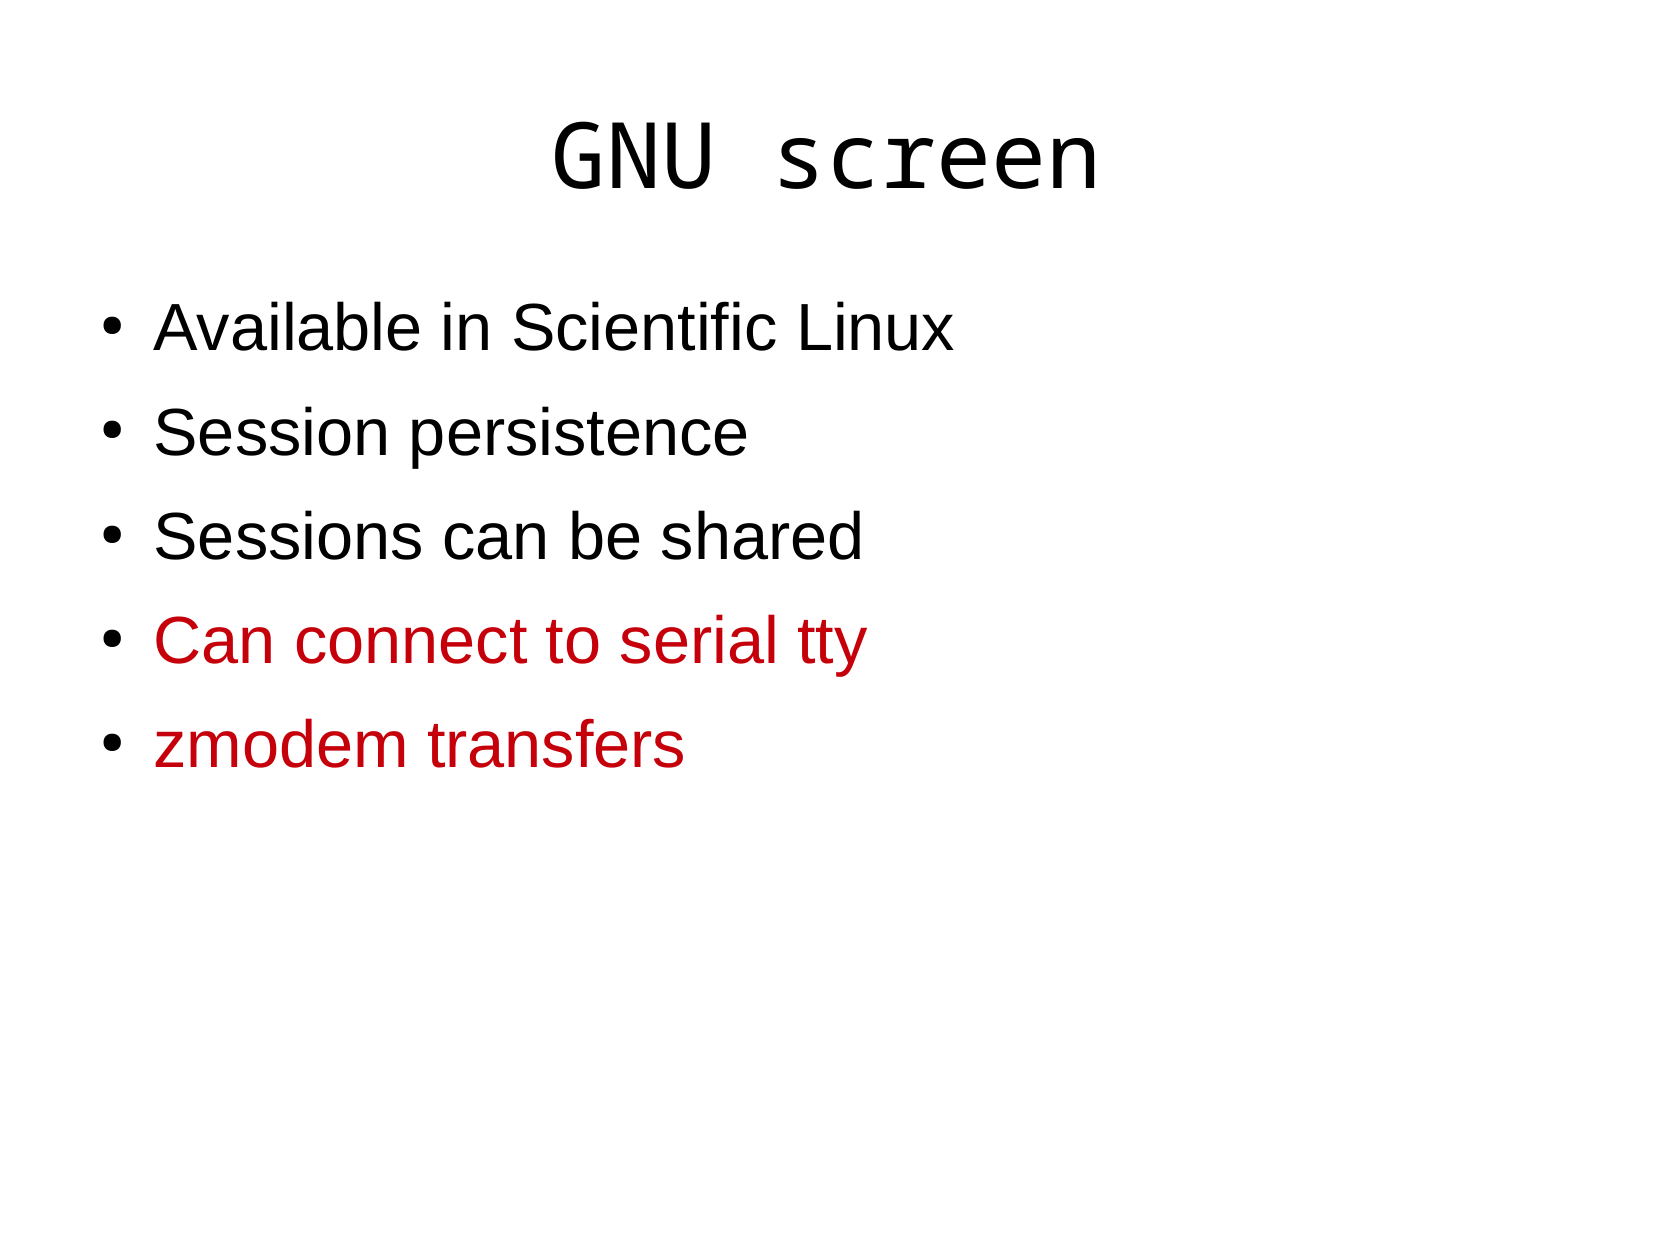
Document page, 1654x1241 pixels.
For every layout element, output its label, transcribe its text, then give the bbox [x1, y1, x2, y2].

list Available in Scientific Linux Session persistence Sessions can be shared Can connect to serial tty zmodem transfers [82, 290, 1571, 1109]
title GNU screen [82, 49, 1571, 257]
